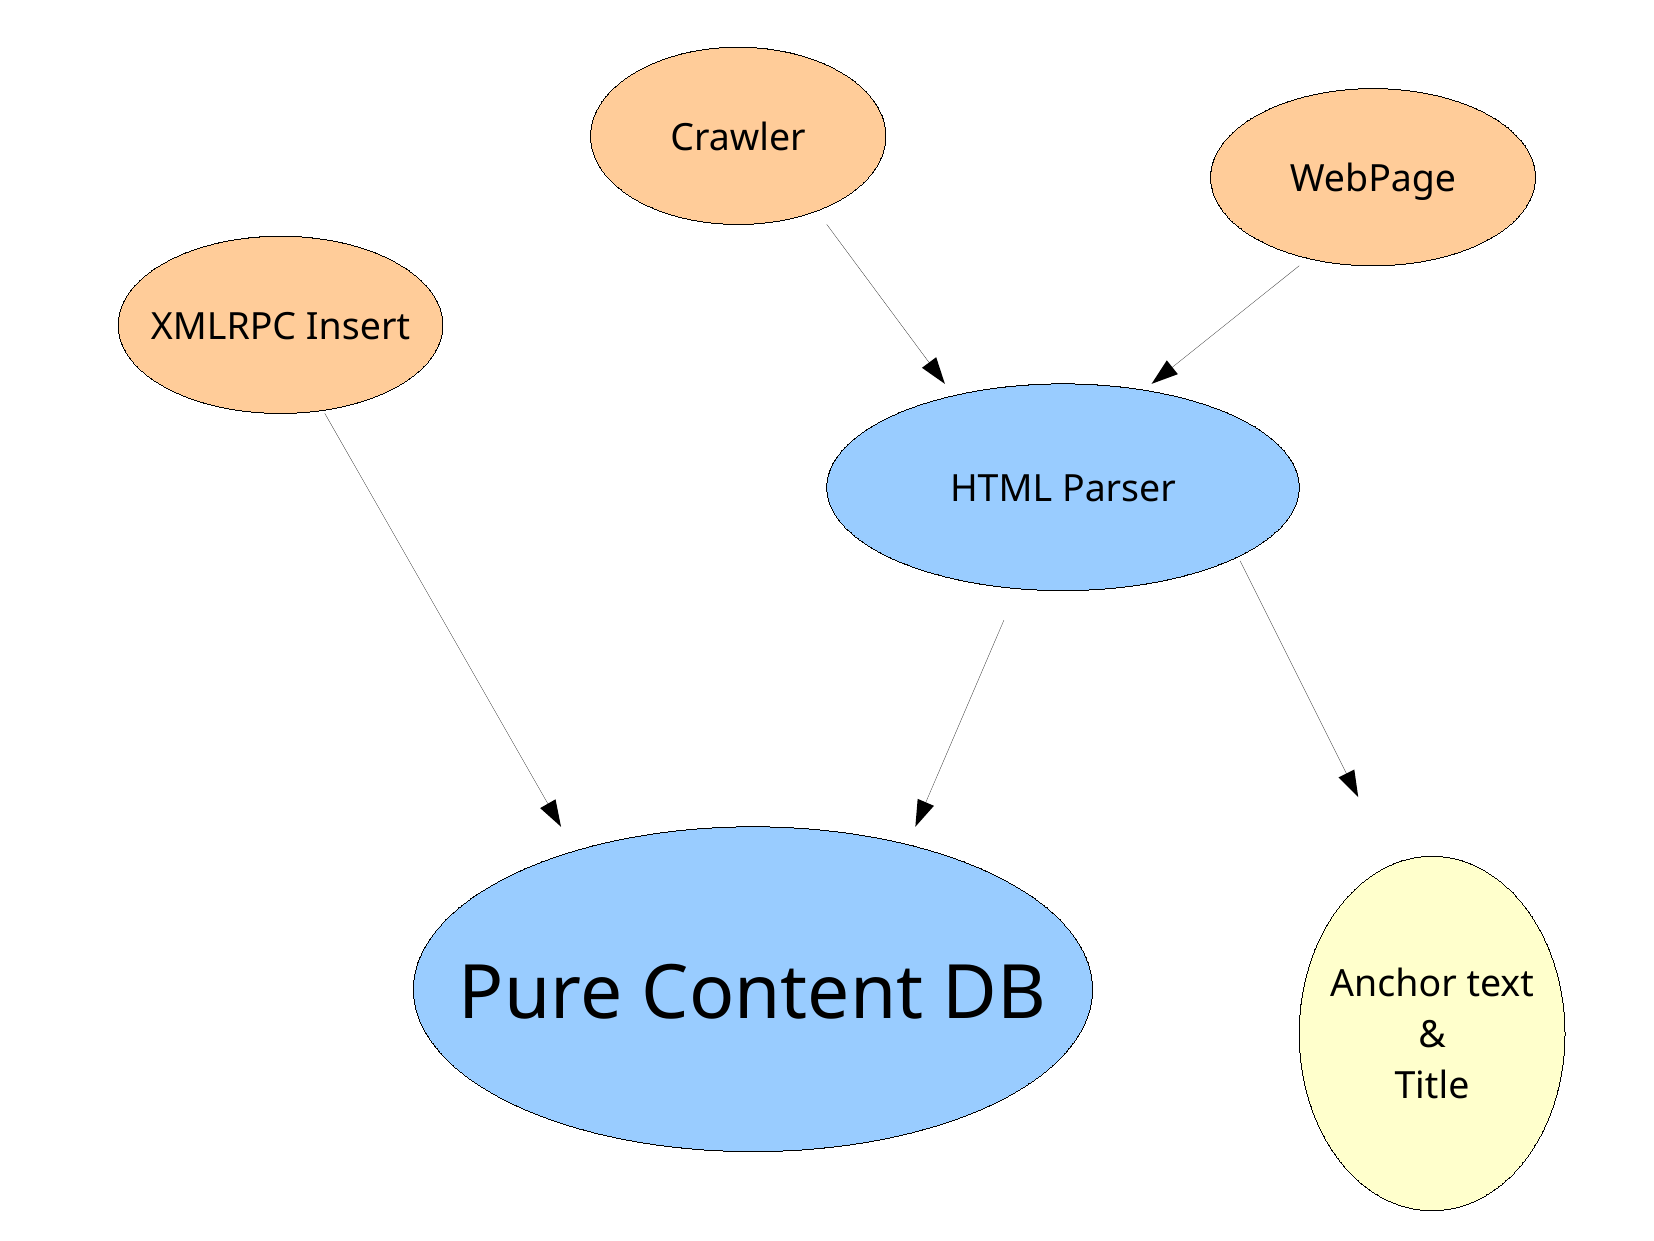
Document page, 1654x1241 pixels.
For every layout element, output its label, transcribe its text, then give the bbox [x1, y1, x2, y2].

text_box XMLRPC Insert [118, 236, 443, 414]
text_box Anchor text & Title [1299, 856, 1566, 1211]
text_box Crawler [590, 47, 886, 225]
text_box Pure Content DB [413, 826, 1093, 1152]
text_box HTML Parser [826, 383, 1300, 591]
text_box WebPage [1210, 88, 1536, 266]
